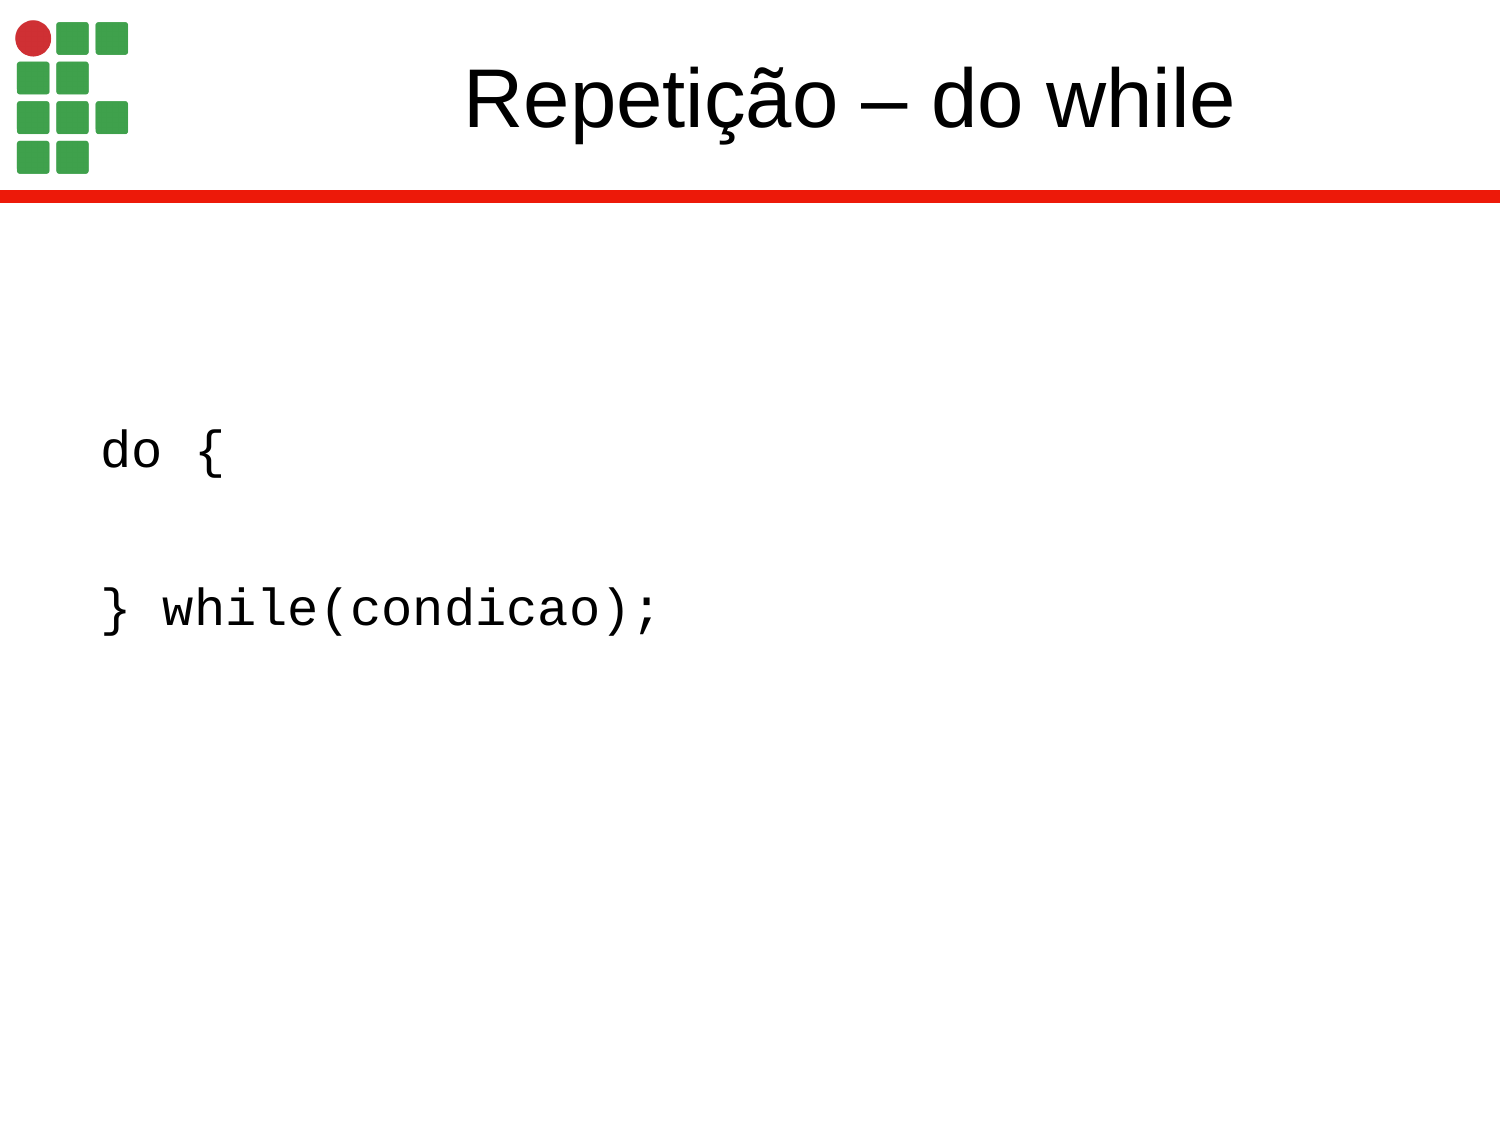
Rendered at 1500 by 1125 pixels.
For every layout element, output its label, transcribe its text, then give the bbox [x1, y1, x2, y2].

title Repetição – do while [230, 0, 1471, 202]
picture [14, 16, 130, 178]
list do { } while(condicao); [29, 207, 1471, 1087]
